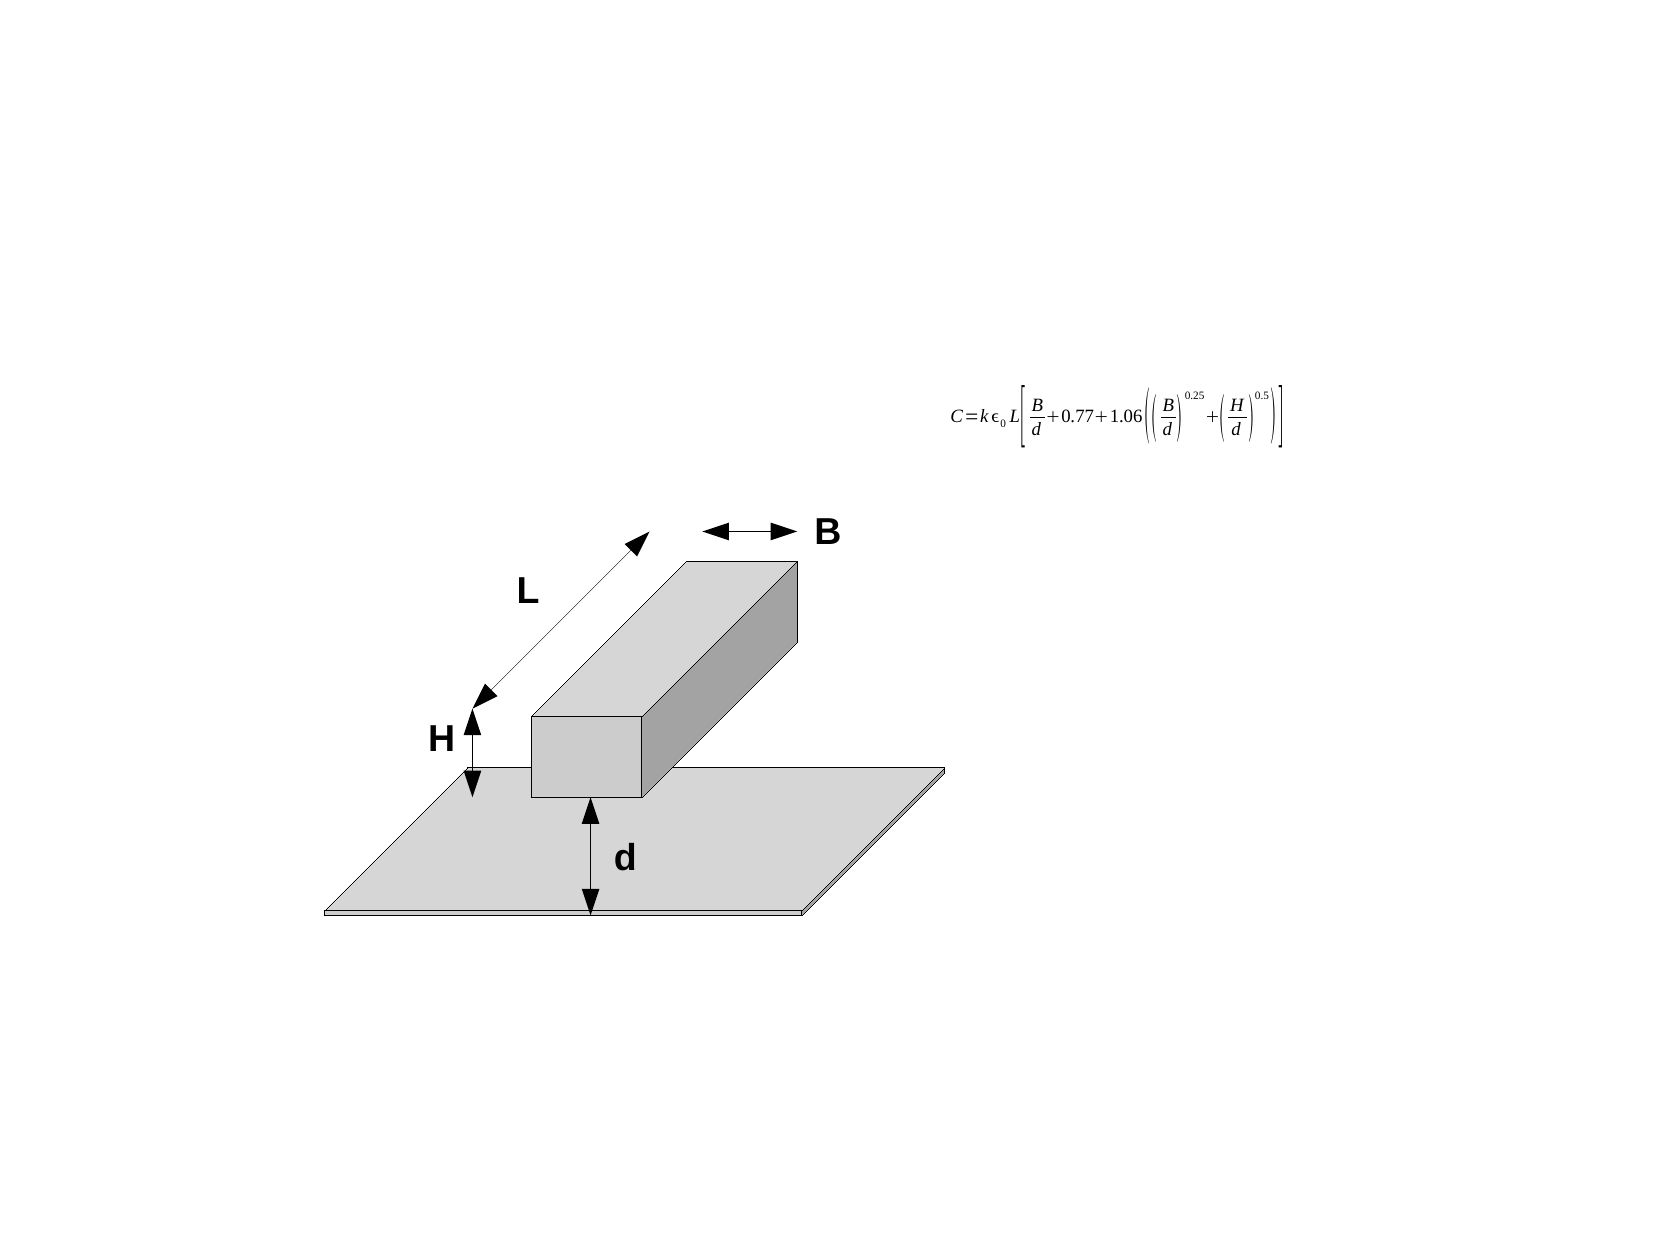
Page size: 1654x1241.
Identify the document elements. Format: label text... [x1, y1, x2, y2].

text_box L [501, 562, 555, 621]
text_box d [599, 828, 652, 888]
text_box [531, 561, 798, 798]
text_box [591, 767, 945, 916]
chart [944, 383, 1292, 448]
text_box B [799, 502, 857, 562]
text_box [324, 911, 590, 916]
text_box H [413, 709, 471, 768]
